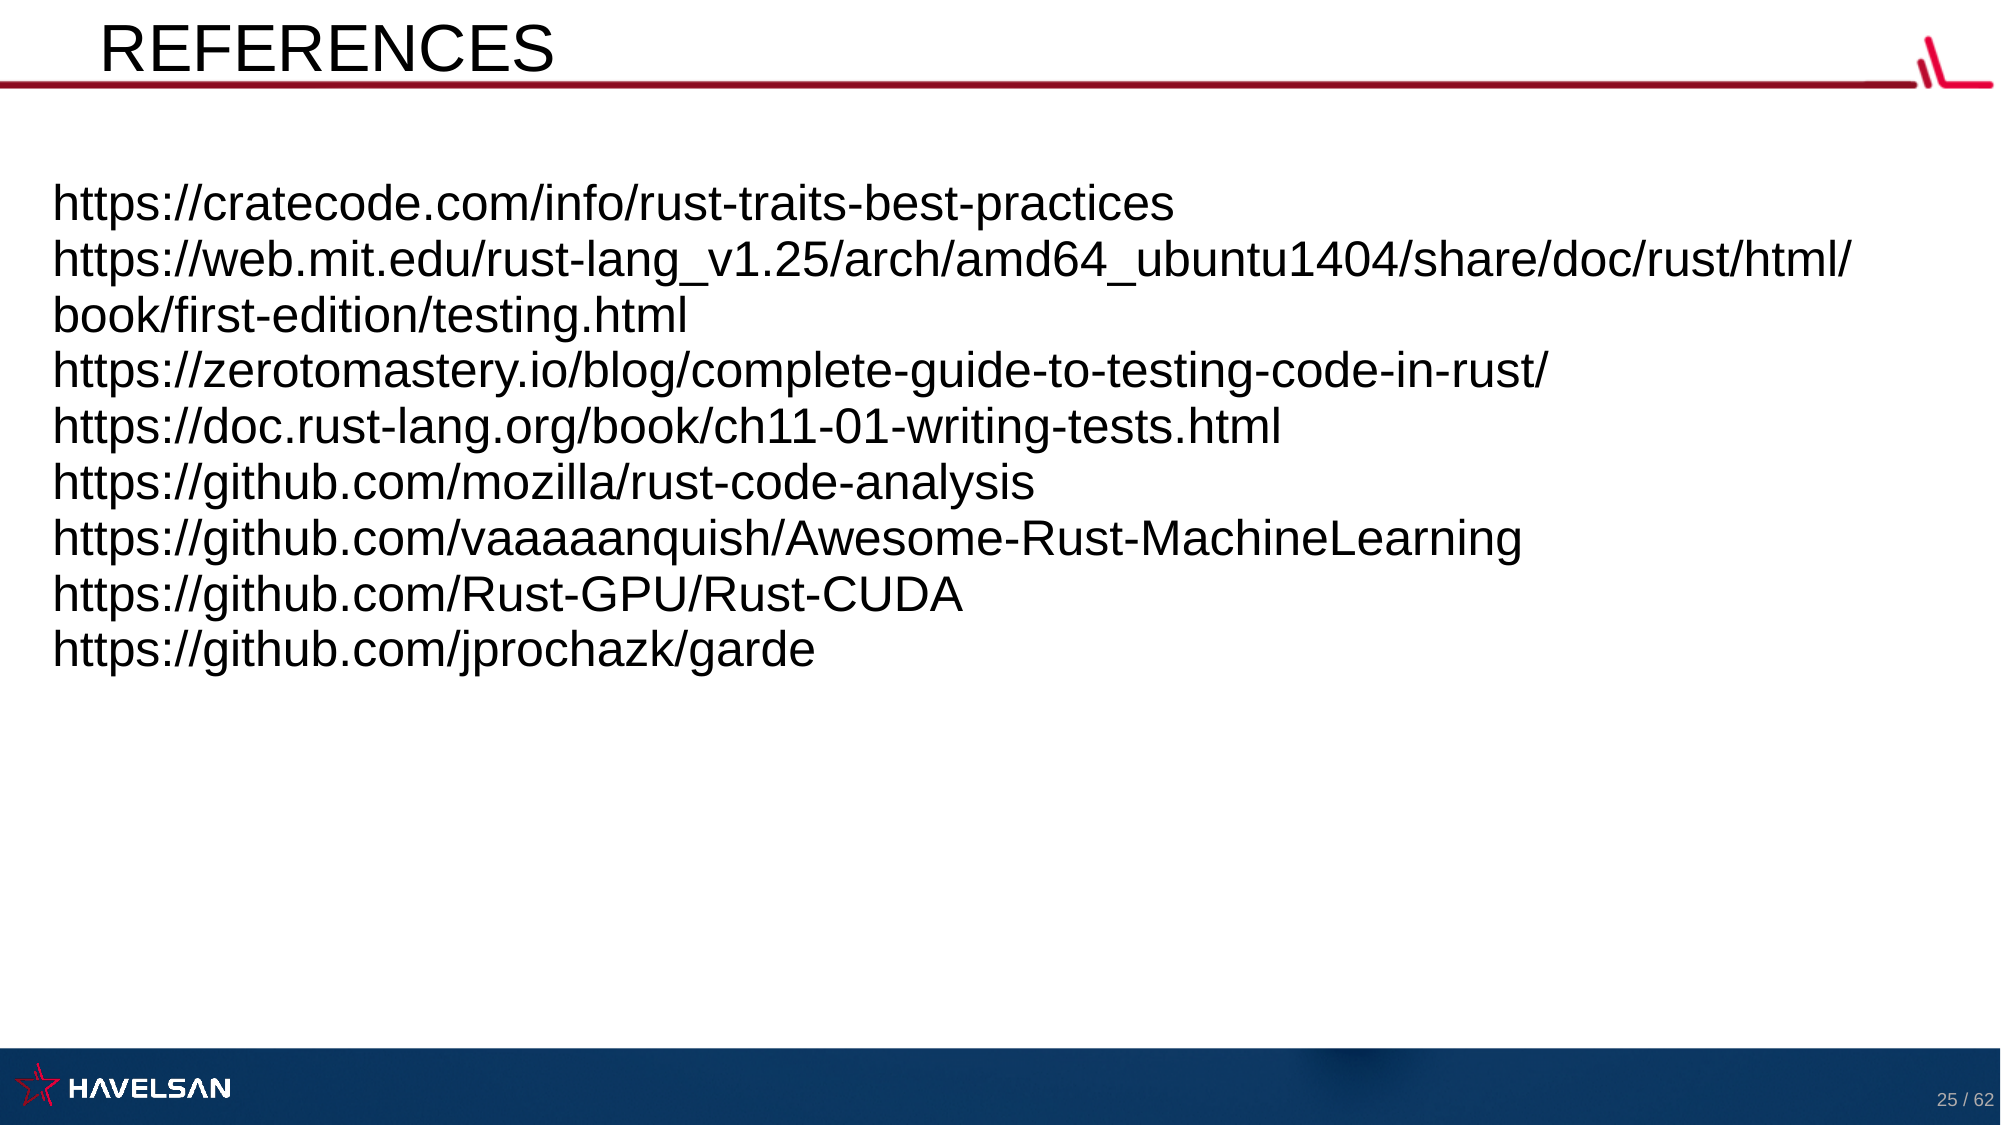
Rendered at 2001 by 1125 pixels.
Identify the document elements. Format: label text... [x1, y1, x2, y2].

picture [0, 0, 2001, 1125]
text_box https://cratecode.com/info/rust-traits-best-practices https://web.mit.edu/rust-lang_v1.25/arch/amd64_ubuntu1404/share/doc/rust/html/book/first-edition/testing.html https://zerotomastery.io/blog/complete-guide-to-testing-code-in-rust/ https://doc.rust-lang.org/book/ch11-01-writing-tests.html https://github.com/mozilla/rust-code-analysis https://github.com/vaaaaanquish/Awesome-Rust-MachineLearning https://github.com/Rust-GPU/Rust-CUDA https://github.com/jprochazk/garde [37, 168, 1951, 852]
title REFERENCES [99, 44, 1686, 55]
